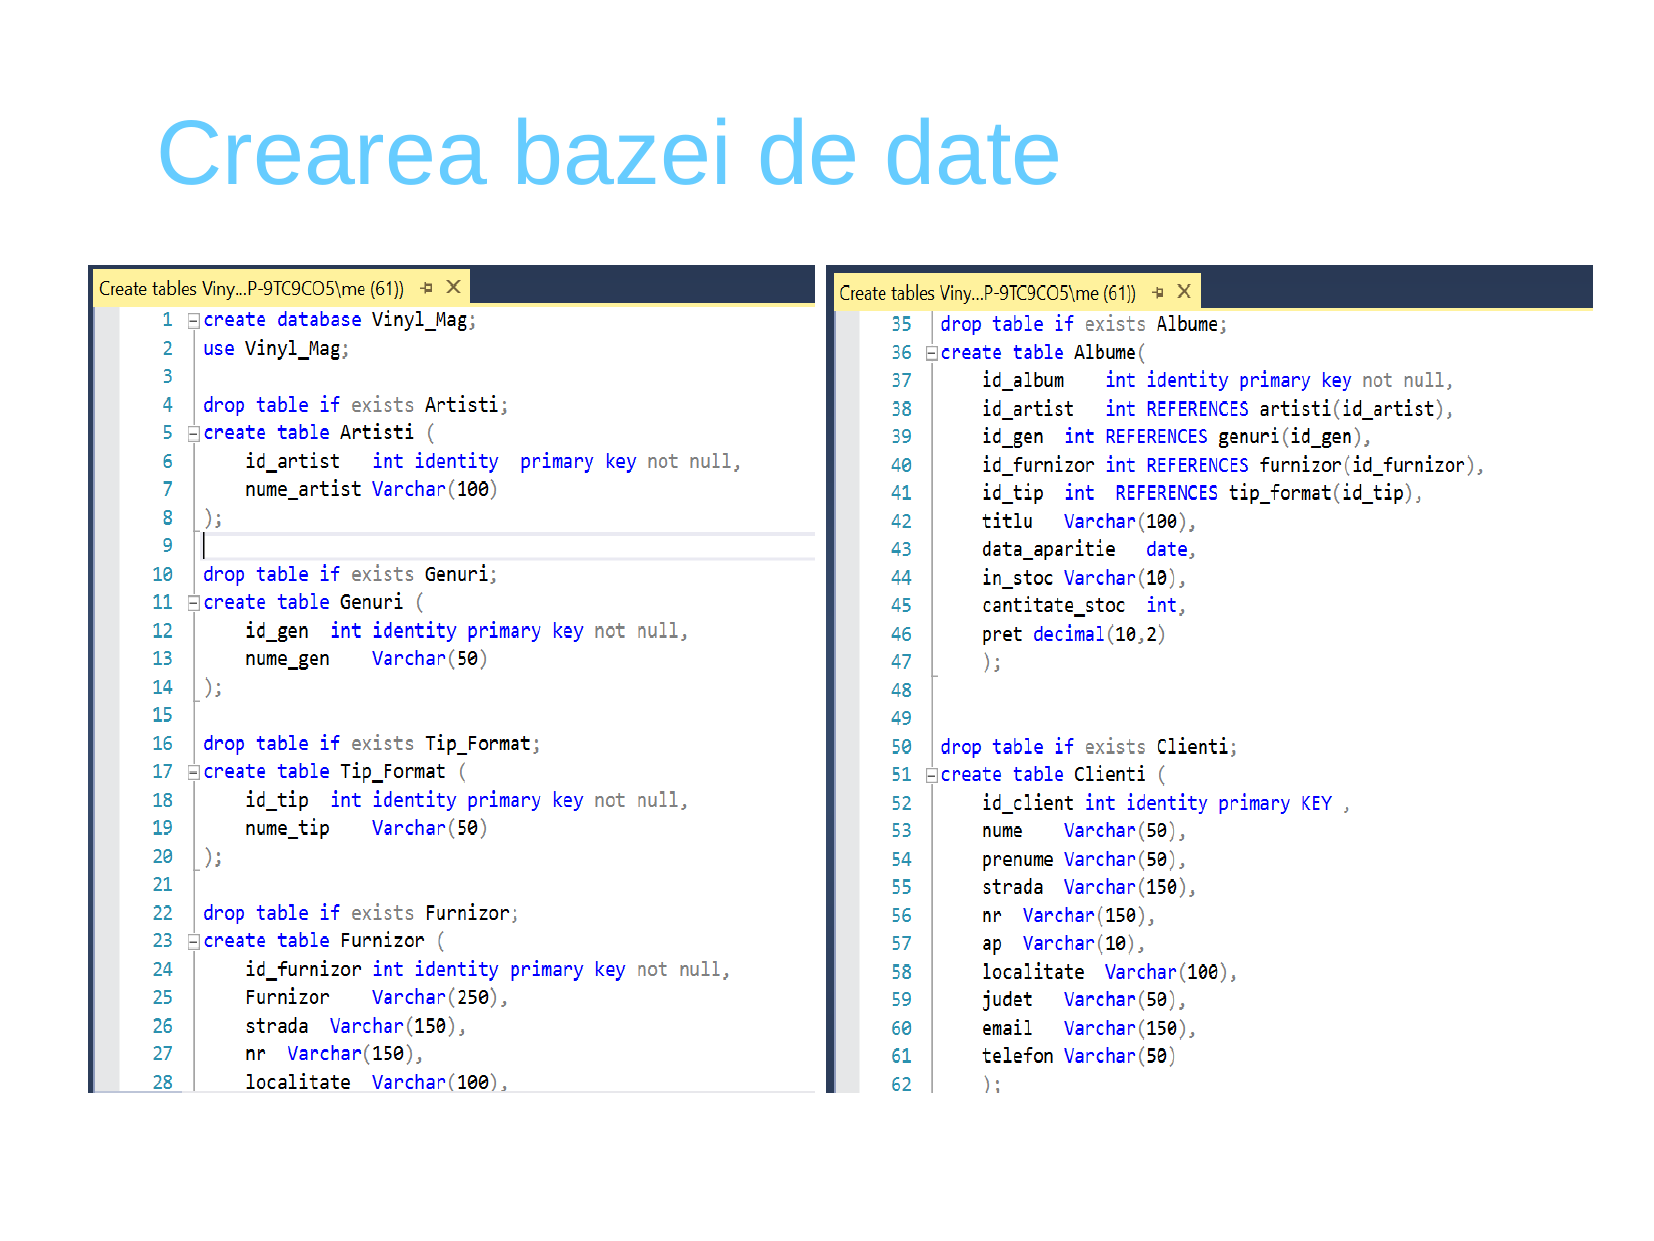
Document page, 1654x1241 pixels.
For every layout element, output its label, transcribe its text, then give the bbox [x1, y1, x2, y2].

title Crearea bazei de date [82, 49, 1571, 257]
picture [826, 265, 1593, 1093]
picture [88, 265, 815, 1093]
